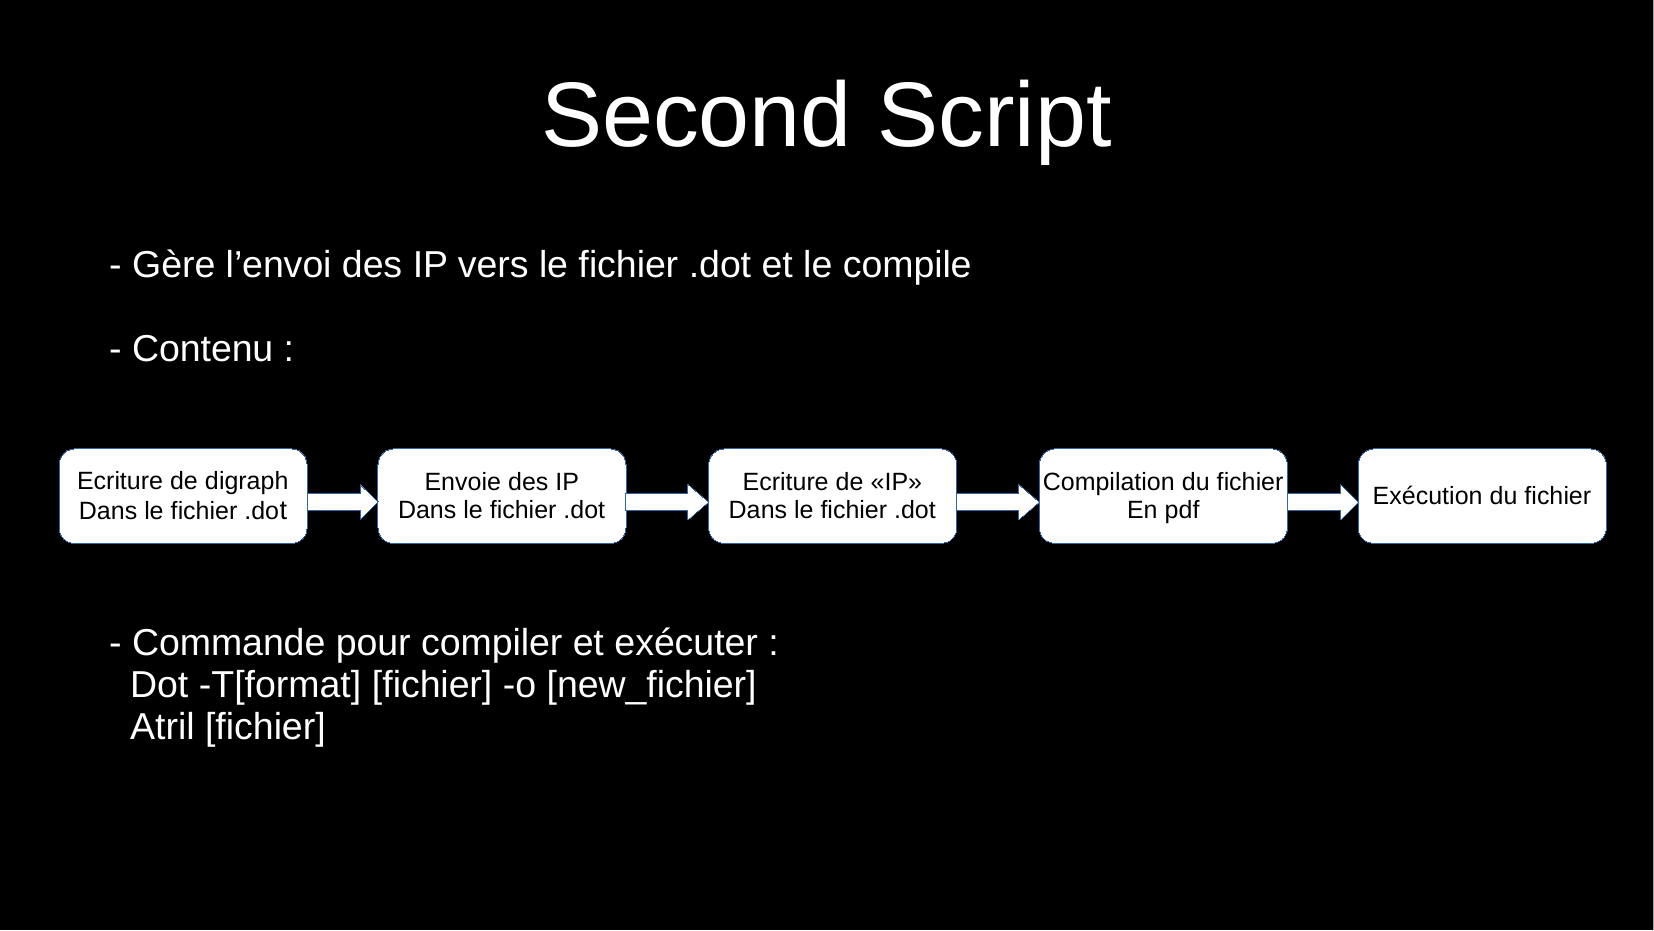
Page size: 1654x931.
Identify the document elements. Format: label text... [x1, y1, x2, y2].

text_box [1287, 484, 1359, 520]
text_box Ecriture de «IP» Dans le fichier .dot [708, 448, 957, 544]
text_box Envoie des IP Dans le fichier .dot [377, 448, 627, 544]
text_box - Gère l’envoi des IP vers le fichier .dot et le compile - Contenu : - Commande pour compiler et exécuter : Dot -T[format] [fichier] -o [new_fichier] Atril [fichier] [94, 236, 1571, 500]
text_box - Gère l’envoi des IP vers le fichier .dot et le compile - Contenu : - Commande pour compiler et exécuter : Dot -T[format] [fichier] -o [new_fichier] Atril [fichier] [94, 504, 1571, 755]
text_box Ecriture de digraph Dans le fichier .dot [59, 448, 308, 544]
text_box [625, 484, 709, 520]
text_box [956, 484, 1040, 520]
text_box [307, 484, 379, 520]
title Second Script [82, 37, 1571, 193]
text_box Exécution du fichier [1358, 448, 1607, 544]
text_box Compilation du fichier En pdf [1039, 448, 1288, 544]
